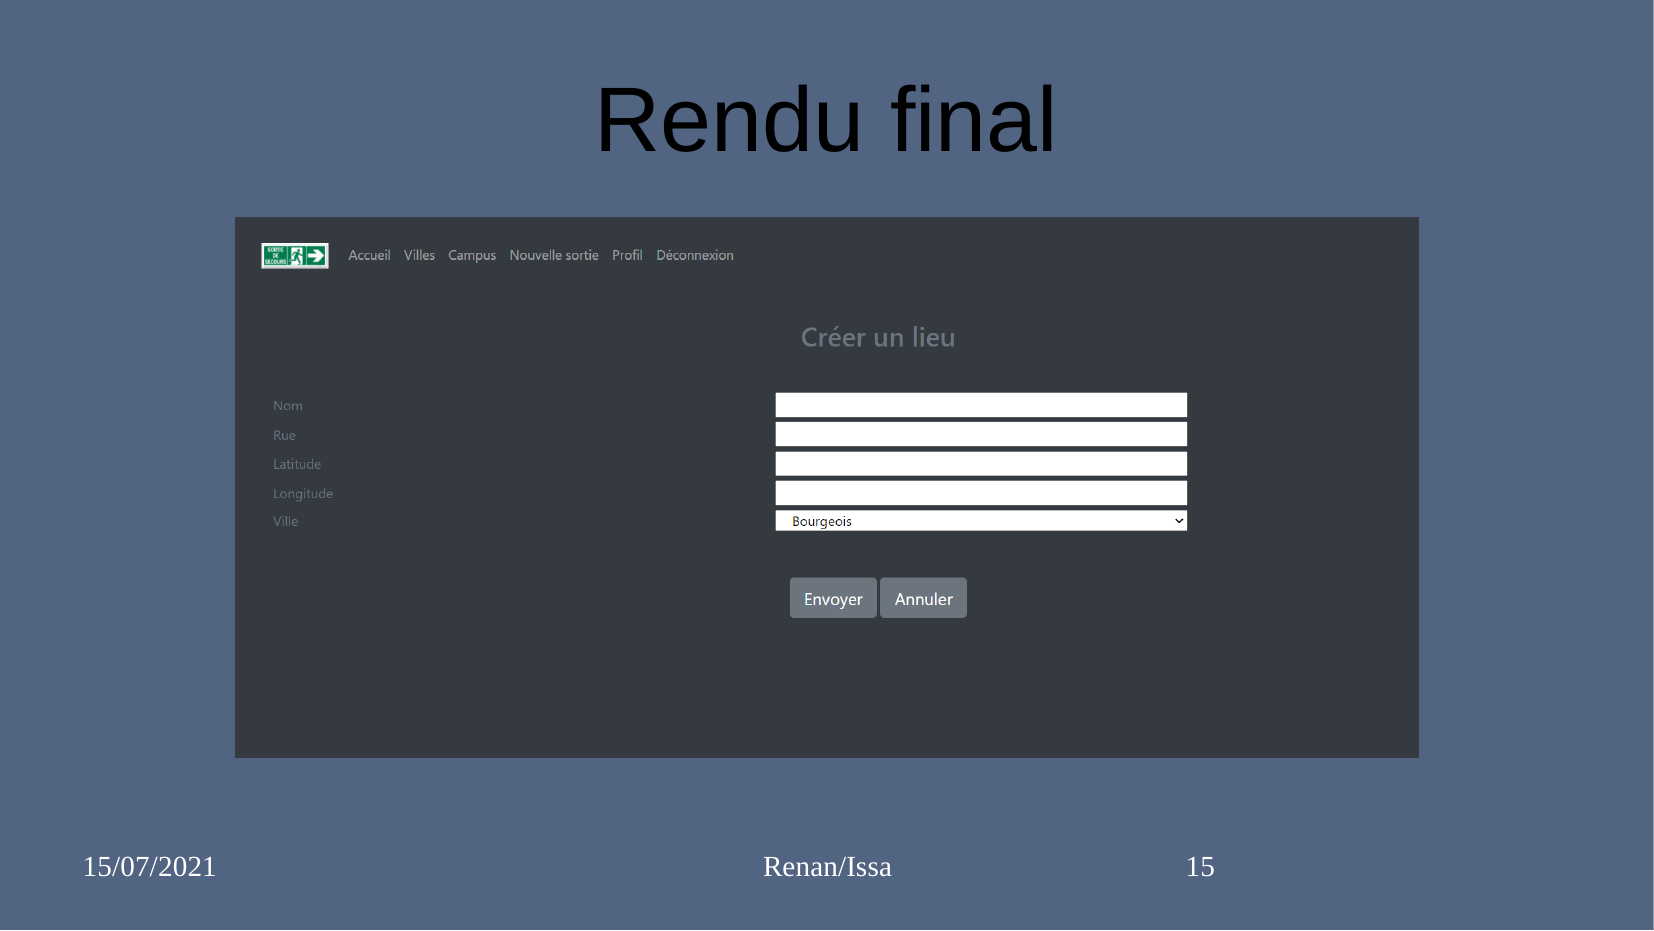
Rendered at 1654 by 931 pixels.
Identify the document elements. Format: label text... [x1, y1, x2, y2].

text_box [1185, 847, 1571, 912]
text_box 15/07/2021 [82, 847, 468, 912]
title Rendu final [82, 37, 1571, 193]
text_box Renan/Issa [565, 847, 1090, 912]
picture [235, 217, 1419, 758]
